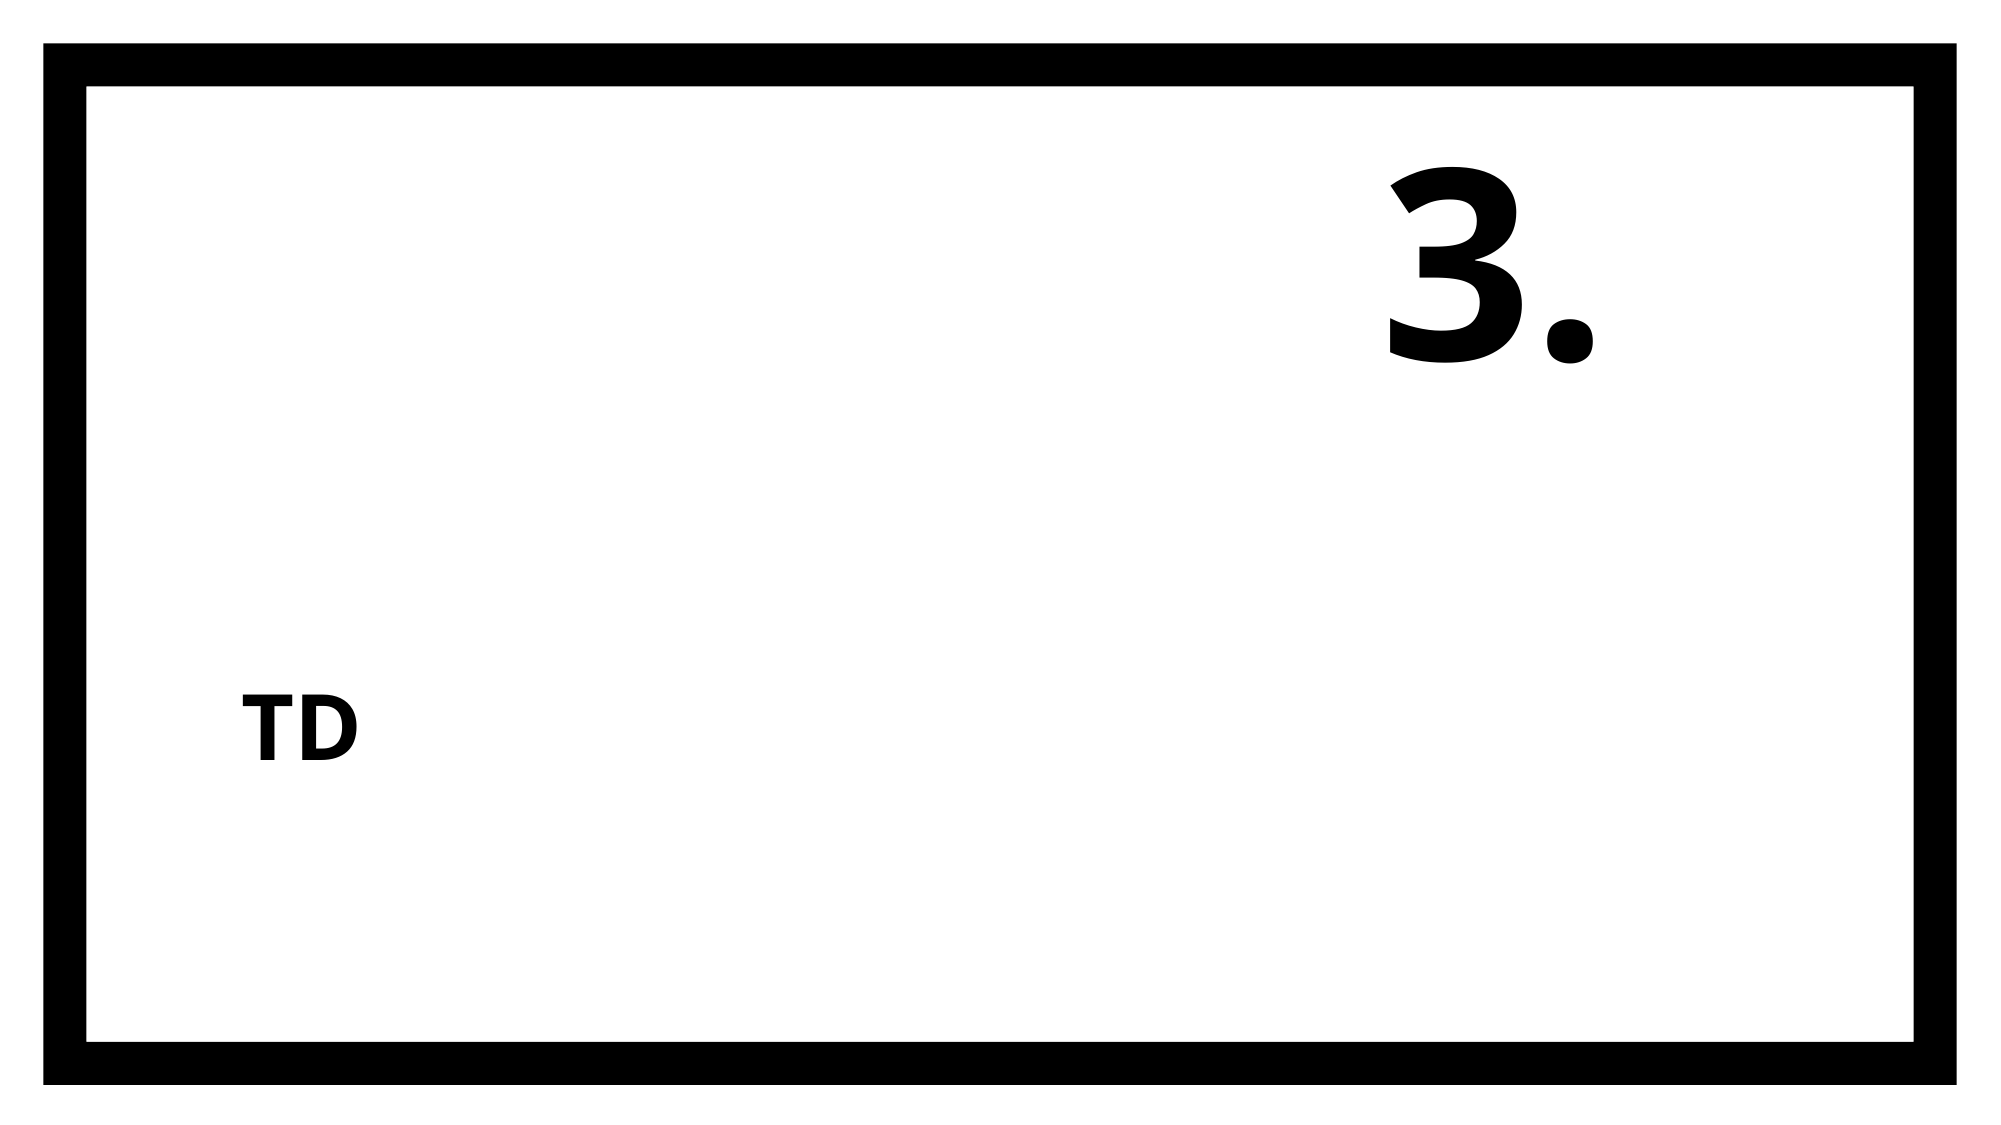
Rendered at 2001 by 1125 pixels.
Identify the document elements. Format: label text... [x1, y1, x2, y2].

text_box 3. [1360, 73, 1849, 497]
text_box TD [221, 546, 1305, 801]
